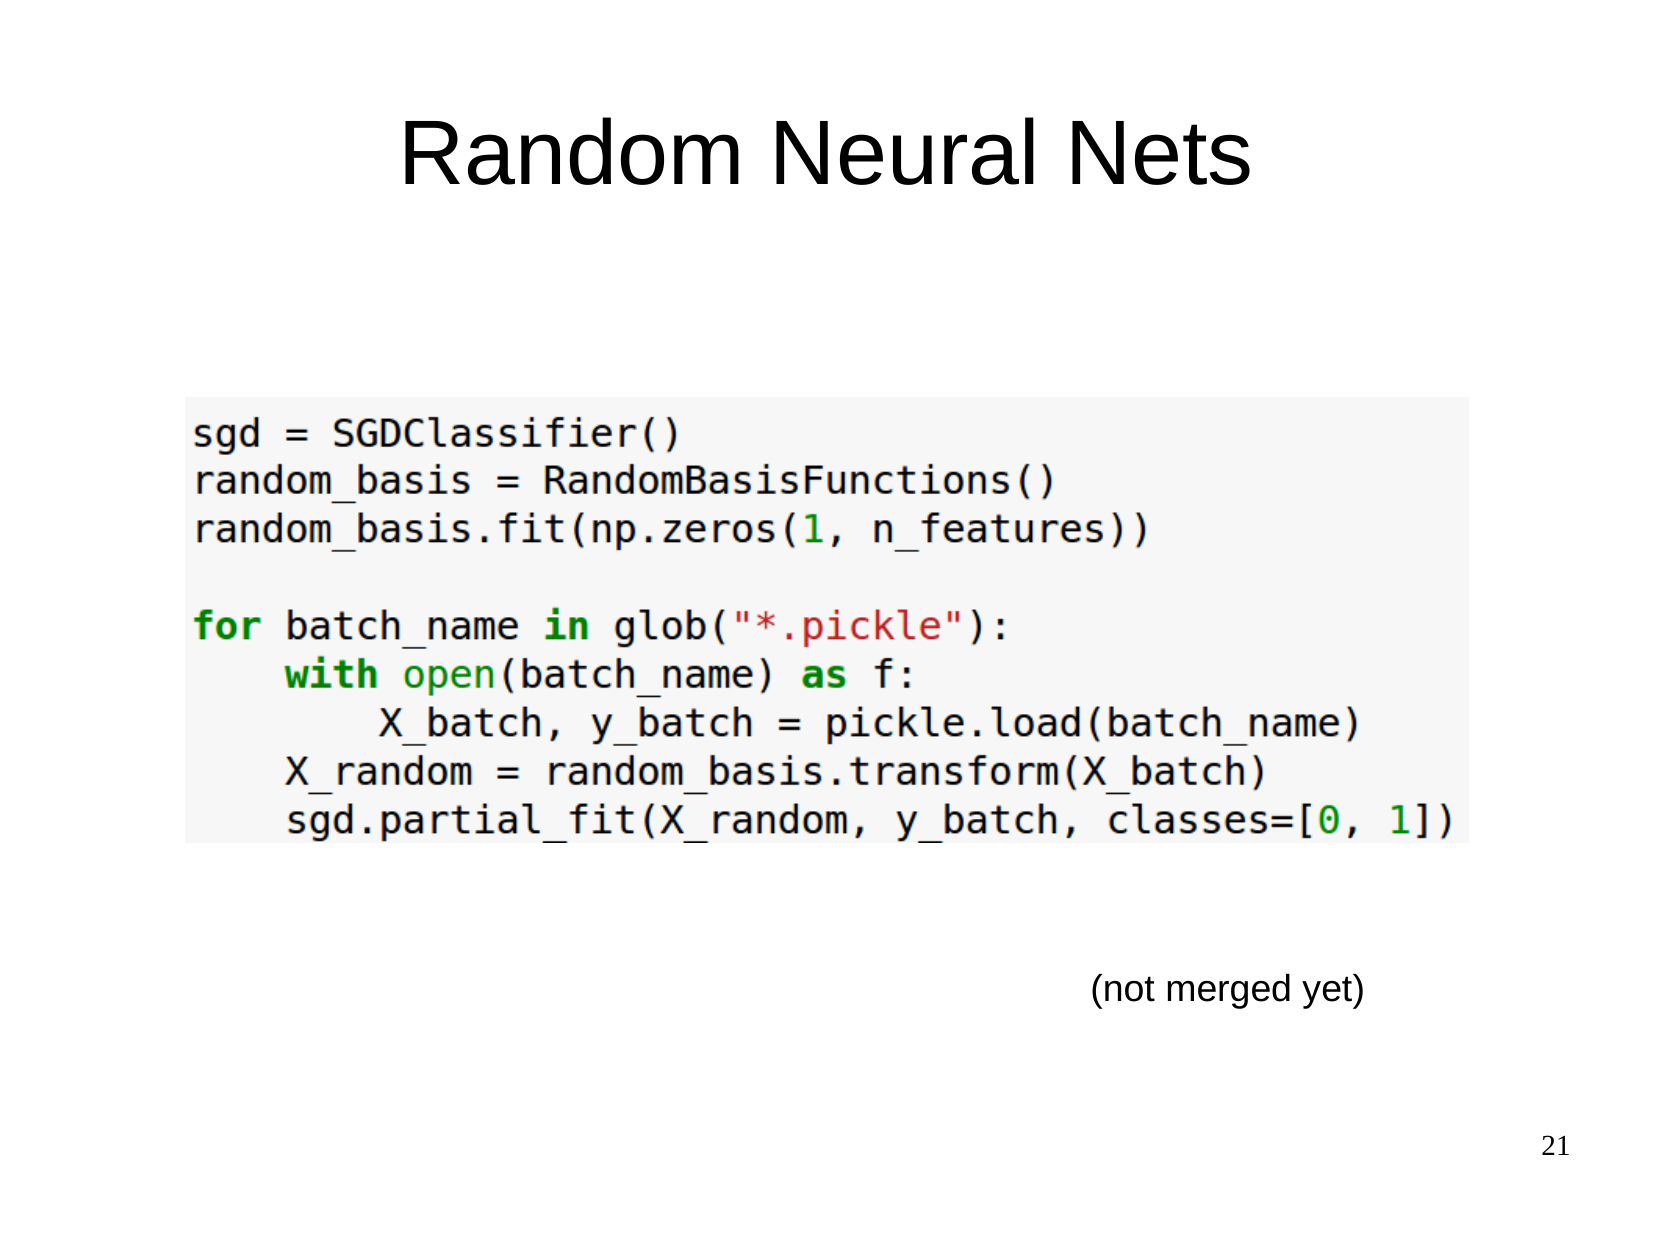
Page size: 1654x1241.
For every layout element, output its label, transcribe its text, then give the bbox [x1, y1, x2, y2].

text_box (not merged yet) [1075, 960, 1381, 1017]
title Random Neural Nets [82, 49, 1571, 257]
picture [185, 397, 1469, 843]
